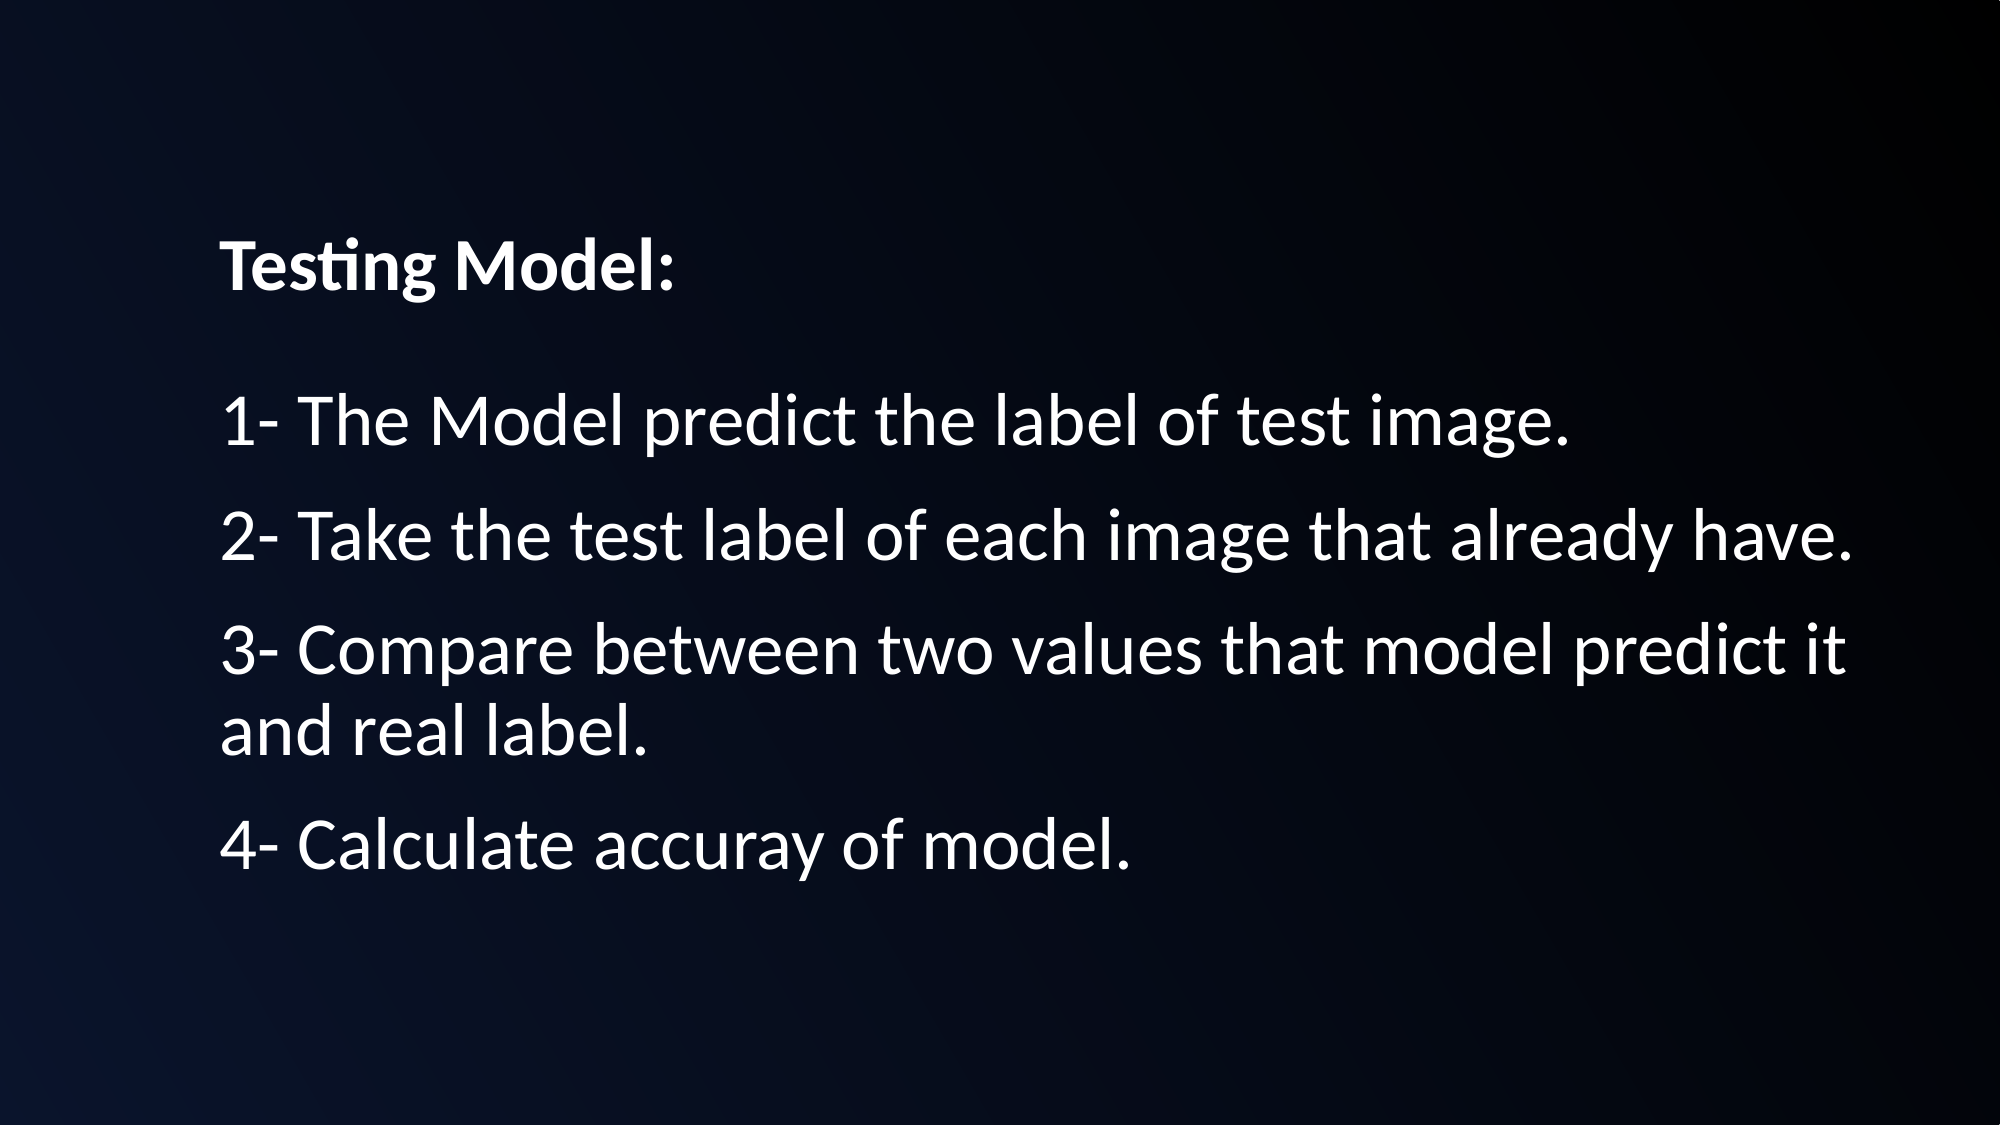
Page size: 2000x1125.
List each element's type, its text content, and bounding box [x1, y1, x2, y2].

title Testing Model: [199, 120, 1900, 317]
list 1- The Model predict the label of test image. 2- Take the test label of each image that already have. 3- Compare between two values that model predict it and real label. 4- Calculate accuray of model. [199, 371, 1900, 1012]
